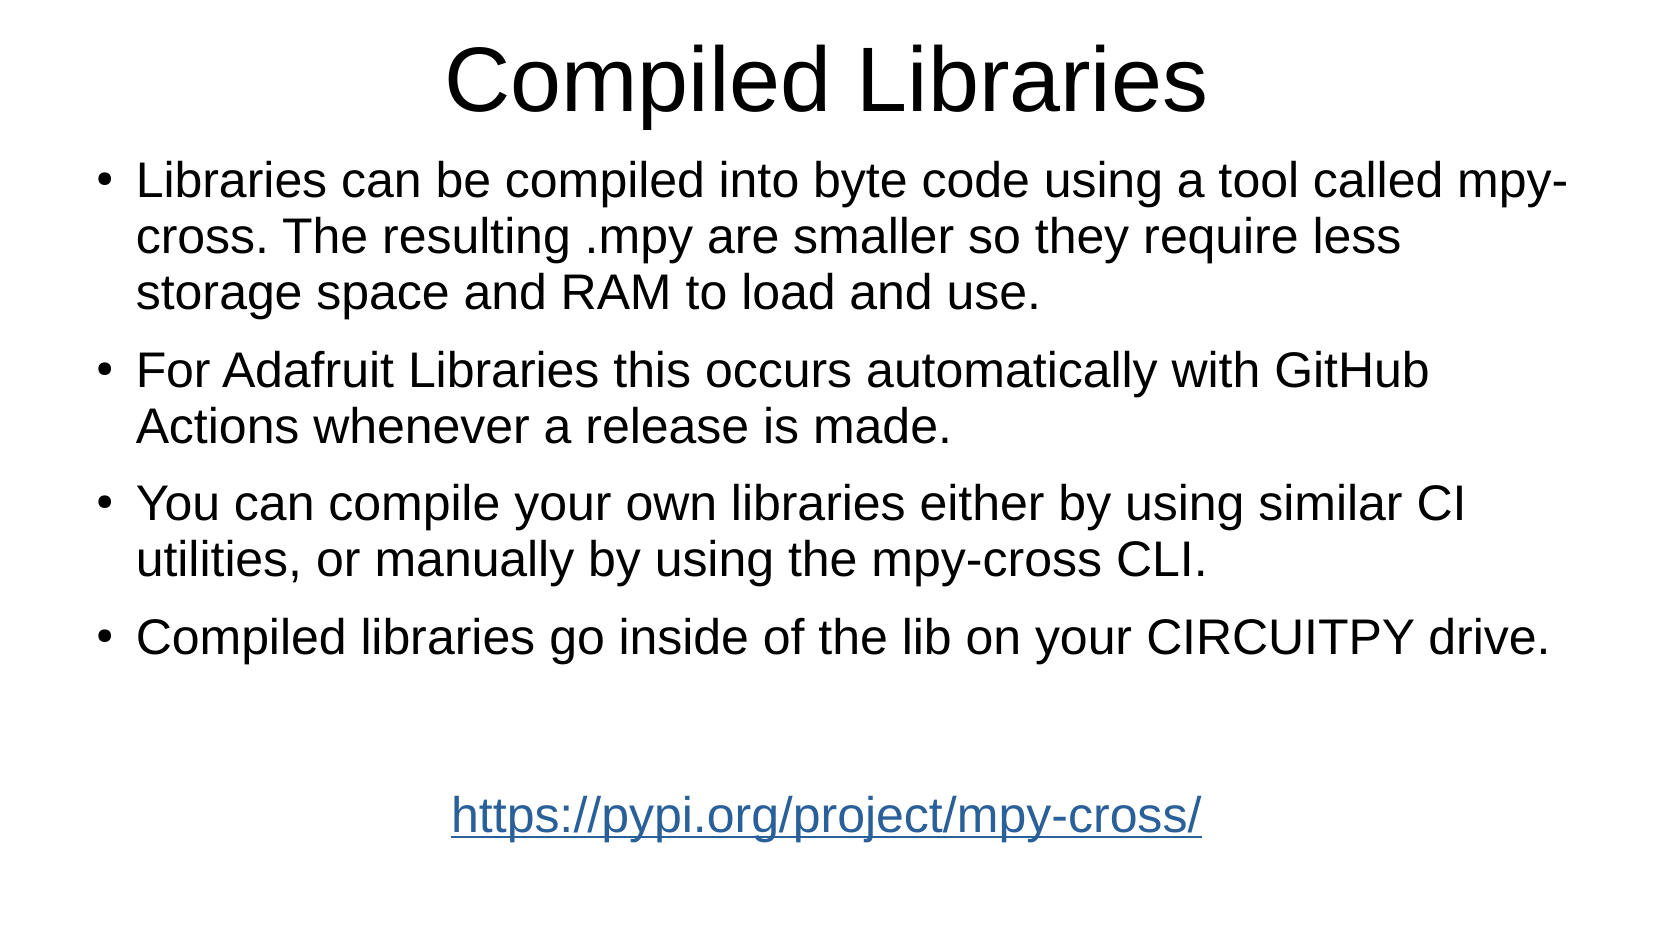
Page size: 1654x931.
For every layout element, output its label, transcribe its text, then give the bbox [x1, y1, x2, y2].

title Compiled Libraries [82, 1, 1571, 152]
list Libraries can be compiled into byte code using a tool called mpy-cross. The resulting .mpy are smaller so they require less storage space and RAM to load and use. For Adafruit Libraries this occurs automatically with GitHub Actions whenever a release is made. You can compile your own libraries either by using similar CI utilities, or manually by using the mpy-cross CLI. Compiled libraries go inside of the lib on your CIRCUITPY drive. [82, 152, 1571, 693]
text_box https://pypi.org/project/mpy-cross/ [436, 780, 1218, 851]
